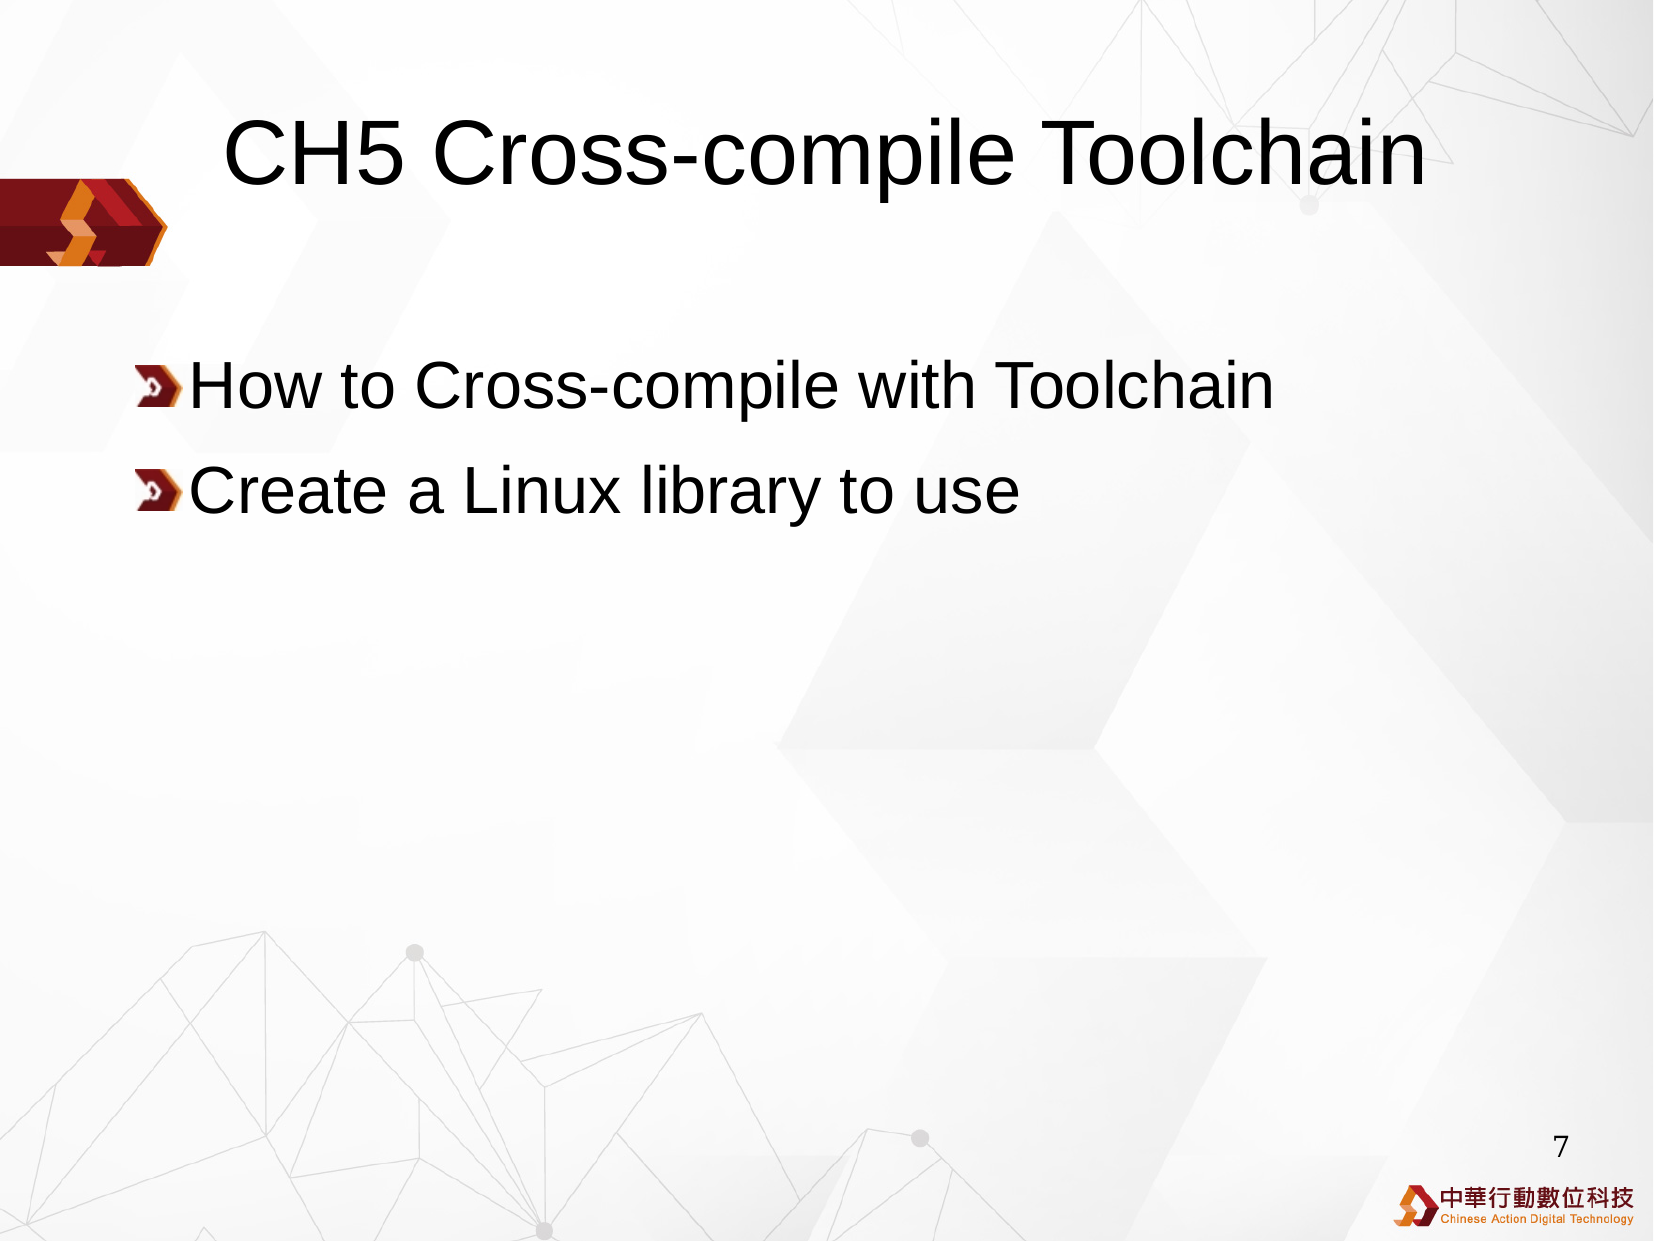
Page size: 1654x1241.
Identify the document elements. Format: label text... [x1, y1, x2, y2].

list How to Cross-compile with Toolchain Create a Linux library to use [118, 348, 1571, 1068]
title CH5 Cross-compile Toolchain [82, 49, 1571, 257]
picture [0, 0, 1654, 1241]
